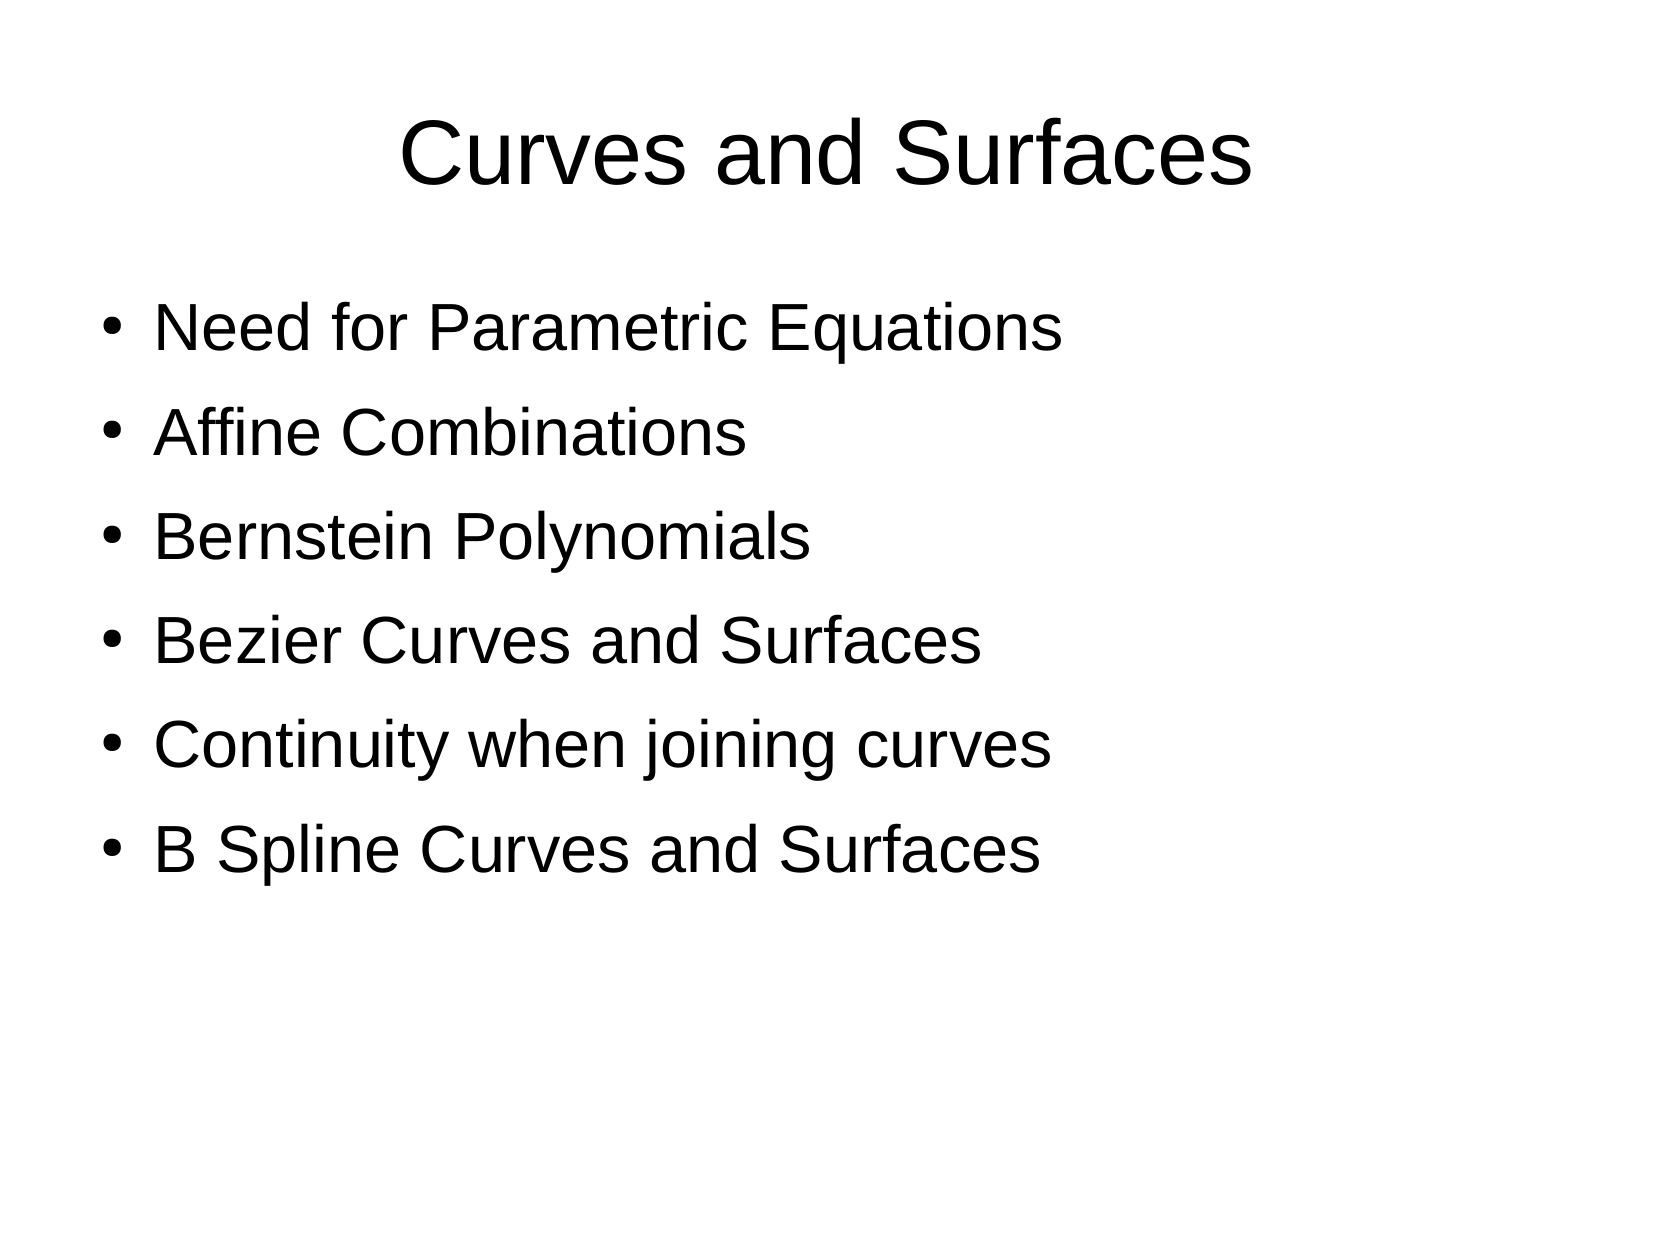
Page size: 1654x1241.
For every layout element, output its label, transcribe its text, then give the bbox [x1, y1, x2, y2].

title Curves and Surfaces [82, 49, 1571, 257]
list Need for Parametric Equations Affine Combinations Bernstein Polynomials Bezier Curves and Surfaces Continuity when joining curves B Spline Curves and Surfaces [82, 290, 1571, 1010]
